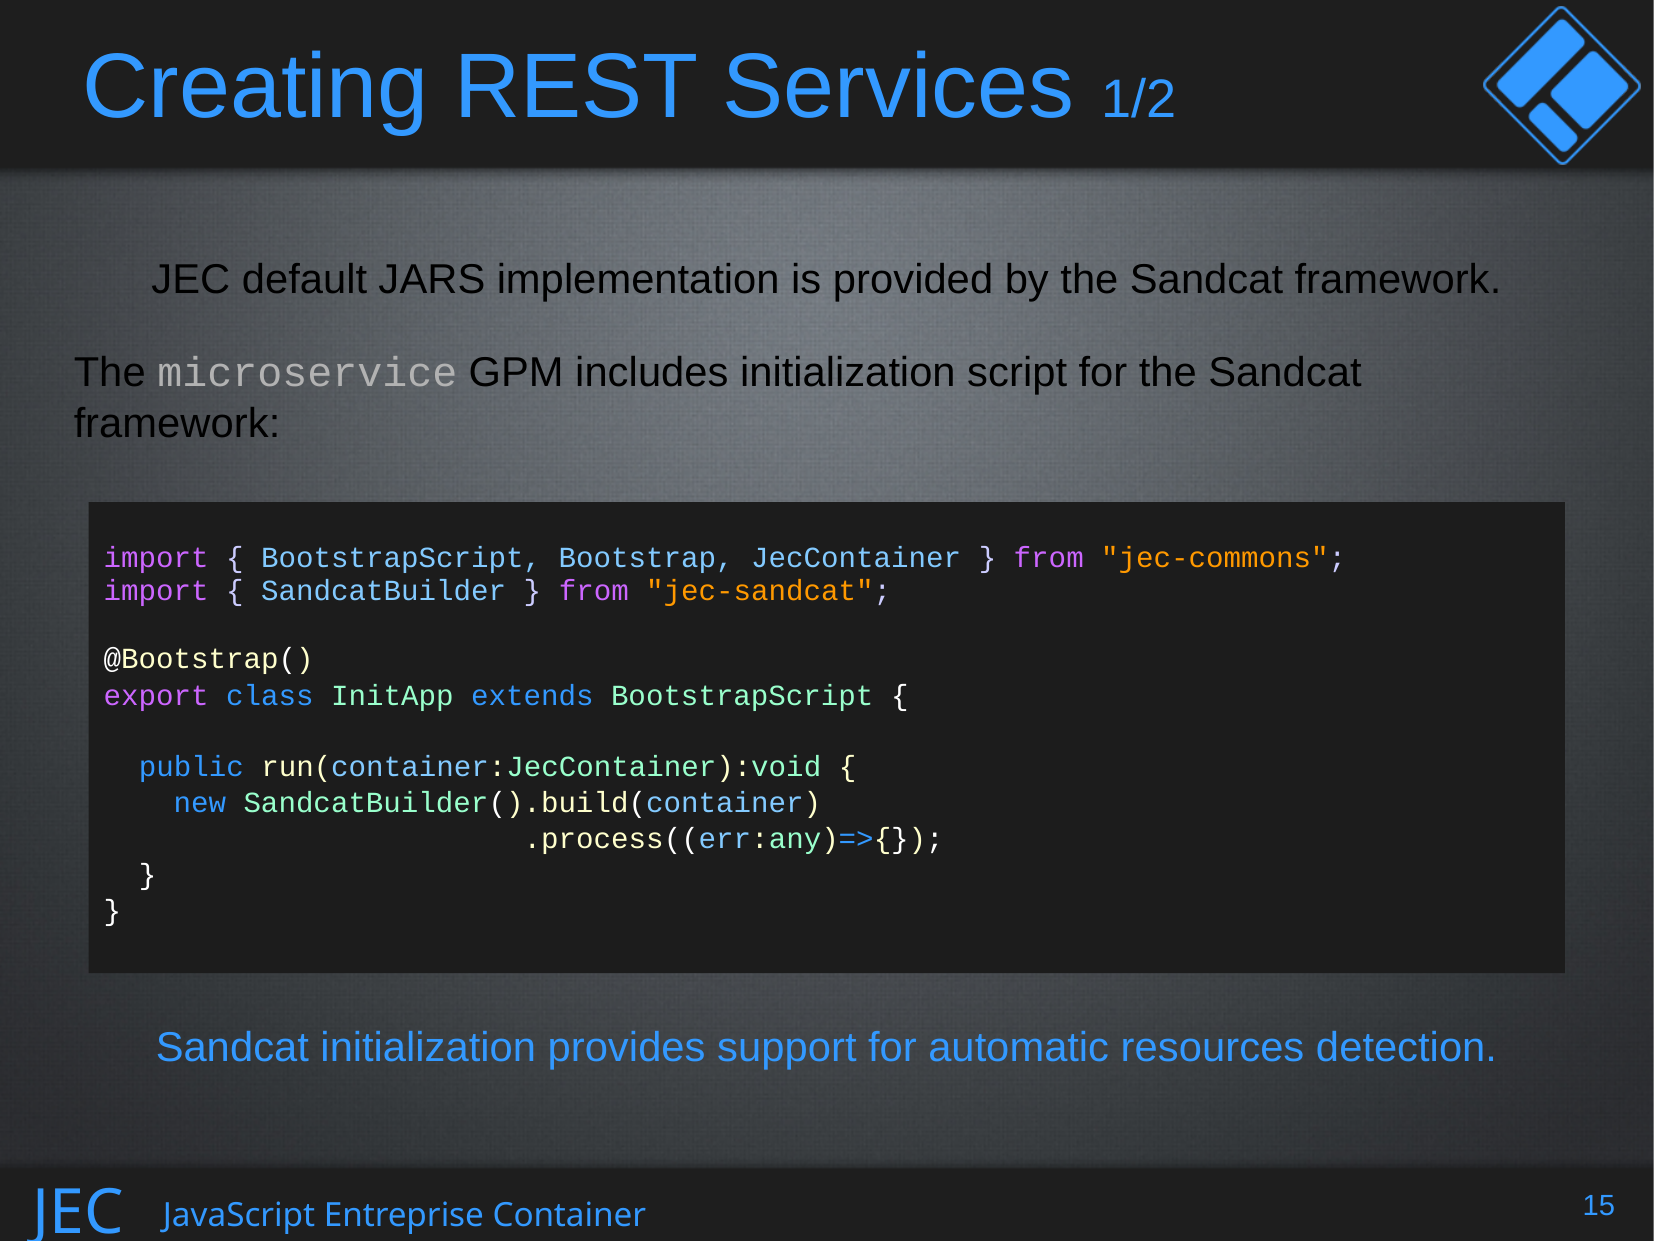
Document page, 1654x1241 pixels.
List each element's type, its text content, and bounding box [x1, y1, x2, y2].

text_box JEC [17, 1159, 149, 1241]
text_box import { BootstrapScript, Bootstrap, JecContainer } from "jec-commons"; import { SandcatBuilder } from "jec-sandcat"; @Bootstrap() export class InitApp extends BootstrapScript { public run(container:JecContainer):void { new SandcatBuilder().build(container) .process((err:any)=>{}); } } [88, 502, 1565, 974]
text_box JavaScript Entreprise Container [148, 1183, 651, 1241]
text_box JEC default JARS implementation is provided by the Sandcat framework. The microservice GPM includes initialization script for the Sandcat framework: [59, 248, 1595, 453]
text_box Sandcat initialization provides support for automatic resources detection. [59, 1016, 1595, 1123]
text_box 15 [744, 1181, 1630, 1229]
picture [0, 0, 1654, 1241]
title Creating REST Services 1/2 [82, 23, 1441, 147]
